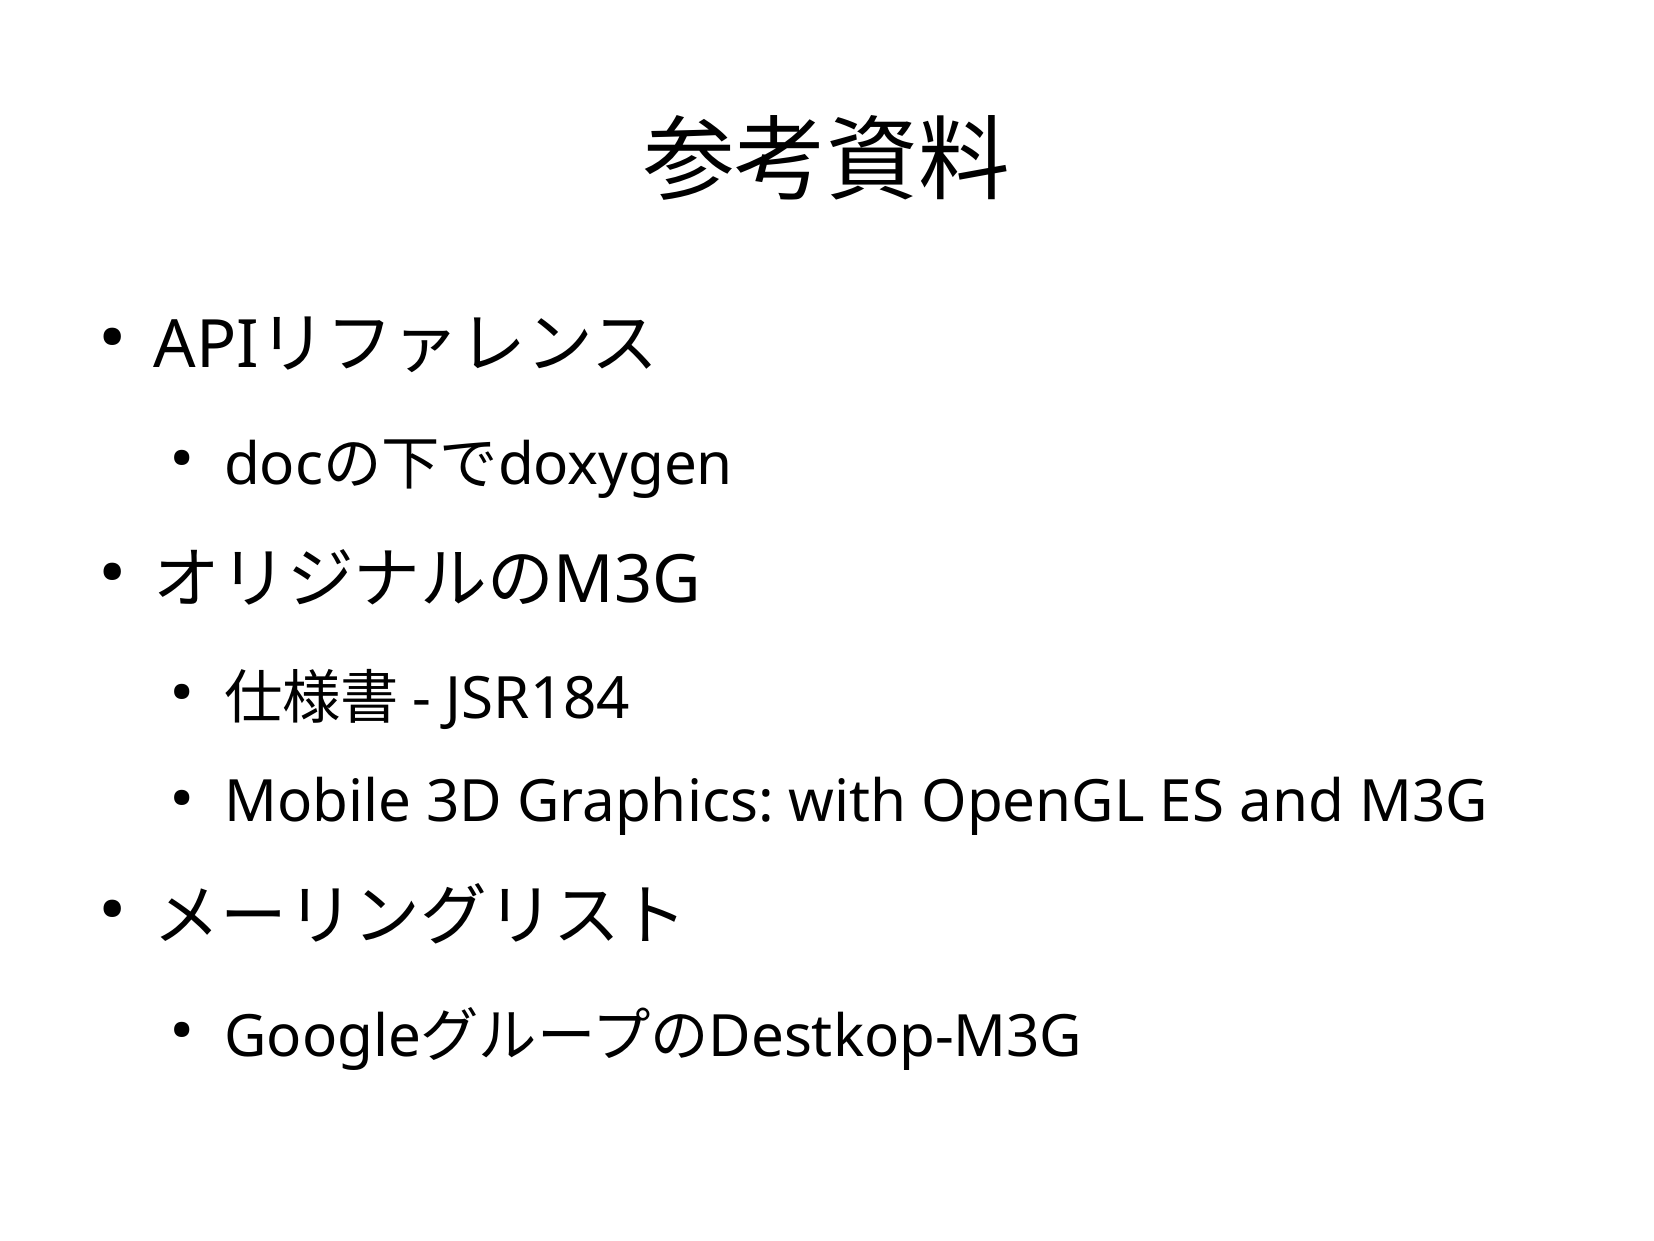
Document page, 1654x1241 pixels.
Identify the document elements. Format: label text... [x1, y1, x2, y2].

title 参考資料 [82, 56, 1571, 250]
list APIリファレンス docの下でdoxygen オリジナルのM3G 仕様書 - JSR184 Mobile 3D Graphics: with OpenGL ES and M3G メーリングリスト GoogleグループのDestkop-M3G [82, 290, 1571, 1109]
